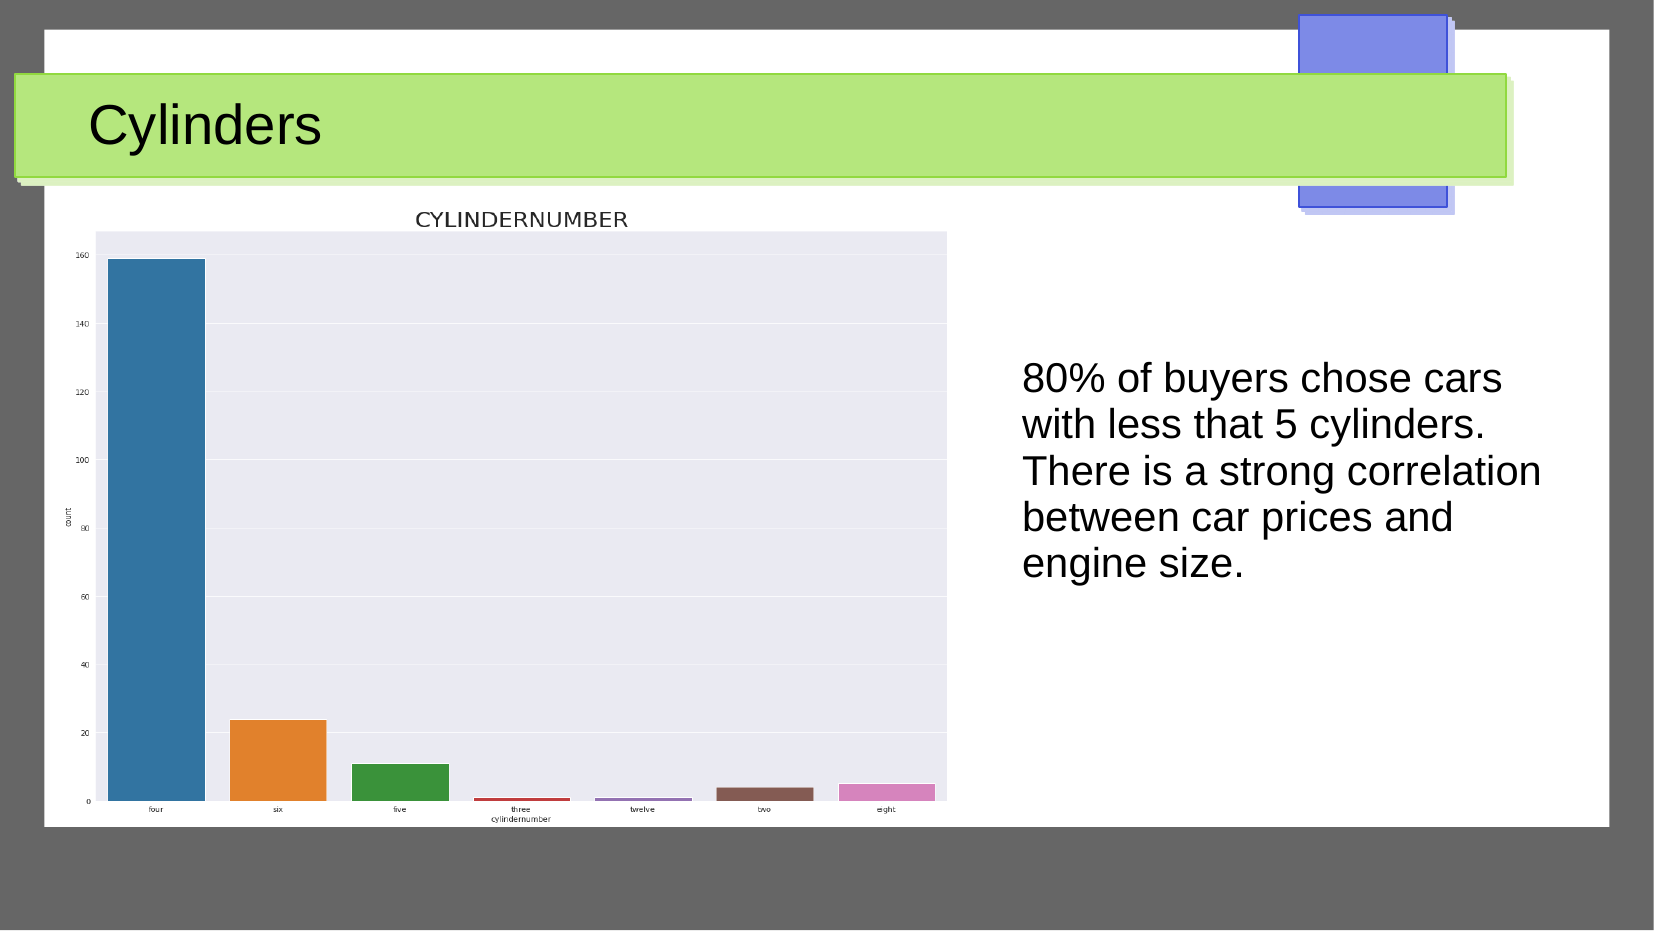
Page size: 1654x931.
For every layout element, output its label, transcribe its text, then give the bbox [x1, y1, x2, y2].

picture [59, 206, 952, 827]
title Cylinders [88, 73, 1506, 178]
list 80% of buyers chose cars with less that 5 cylinders. There is a strong correlation between car prices and engine size. [952, 354, 1572, 635]
